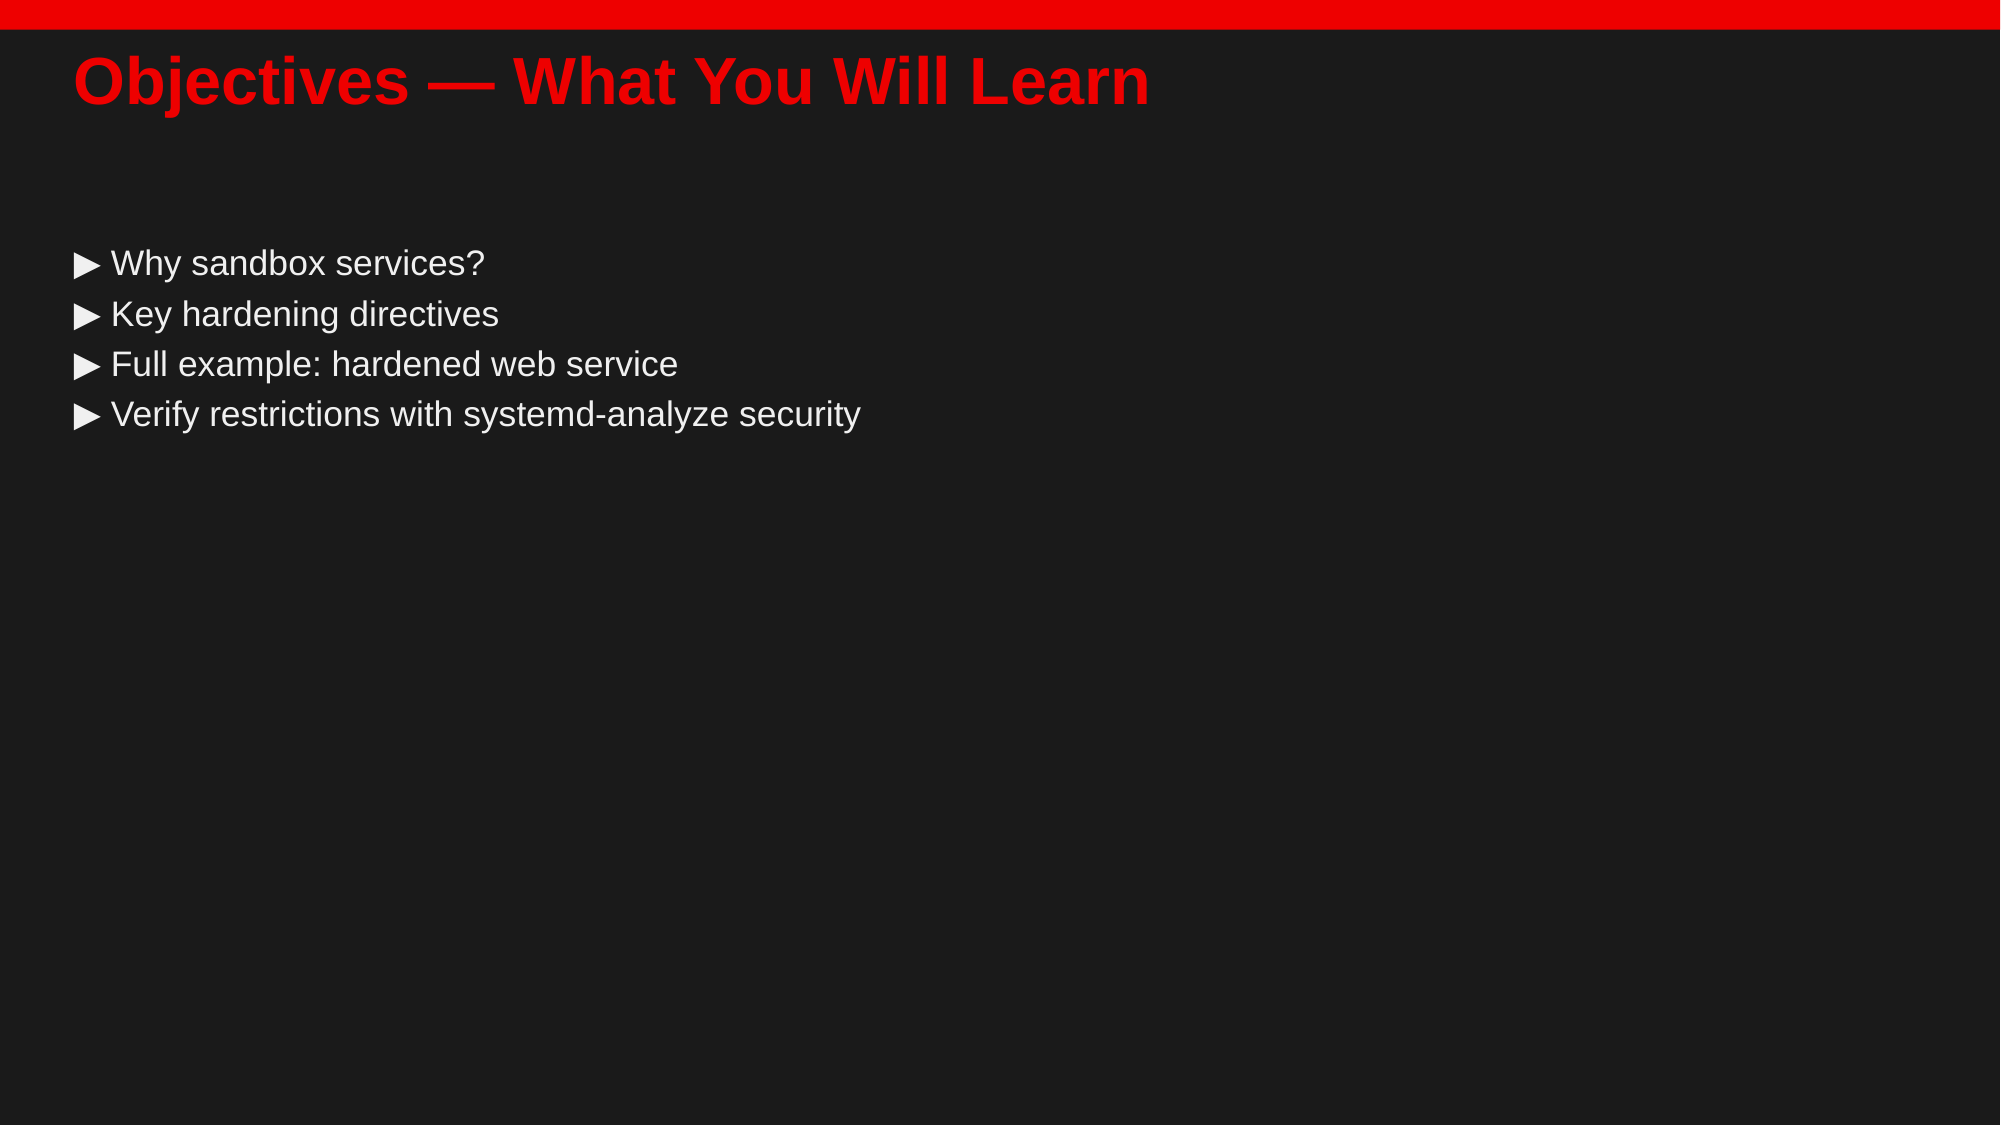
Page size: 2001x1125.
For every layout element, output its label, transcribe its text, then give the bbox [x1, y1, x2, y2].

text_box [0, 0, 2001, 30]
text_box ▶ Why sandbox services? ▶ Key hardening directives ▶ Full example: hardened web service ▶ Verify restrictions with systemd-analyze security [59, 236, 1942, 1037]
text_box Objectives — What You Will Learn [59, 36, 1942, 208]
